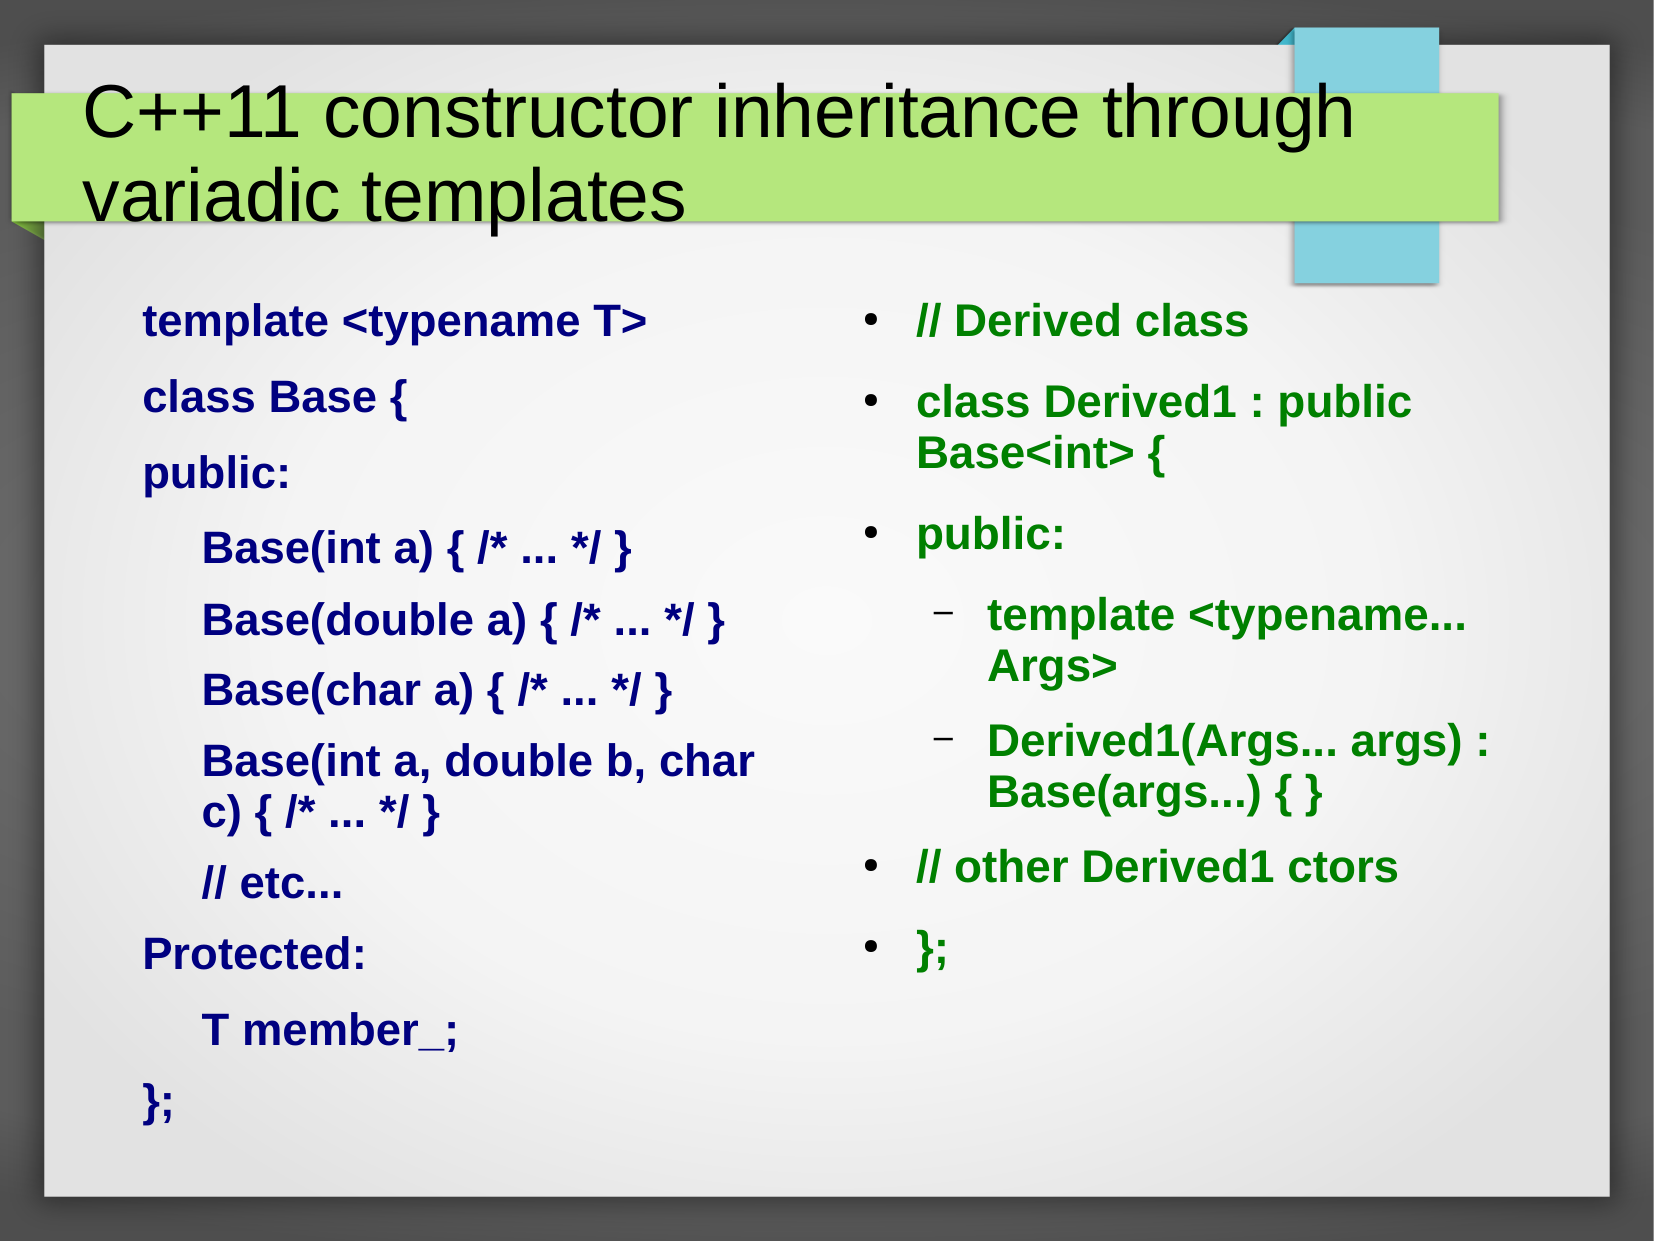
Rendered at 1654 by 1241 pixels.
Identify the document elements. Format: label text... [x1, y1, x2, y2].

picture [0, 0, 1654, 1241]
title C++11 constructor inheritance through variadic templates [82, 69, 1524, 238]
list template <typename T> class Base { public: Base(int a) { /* ... */ } Base(double a) { /* ... */ } Base(char a) { /* ... */ } Base(int a, double b, char c) { /* ... */ } // etc... Protected: T member_; }; [82, 295, 809, 1130]
list // Derived class class Derived1 : public Base<int> { public: template <typename... Args> Derived1(Args... args) : Base(args...) { } // other Derived1 ctors }; [845, 295, 1572, 1130]
